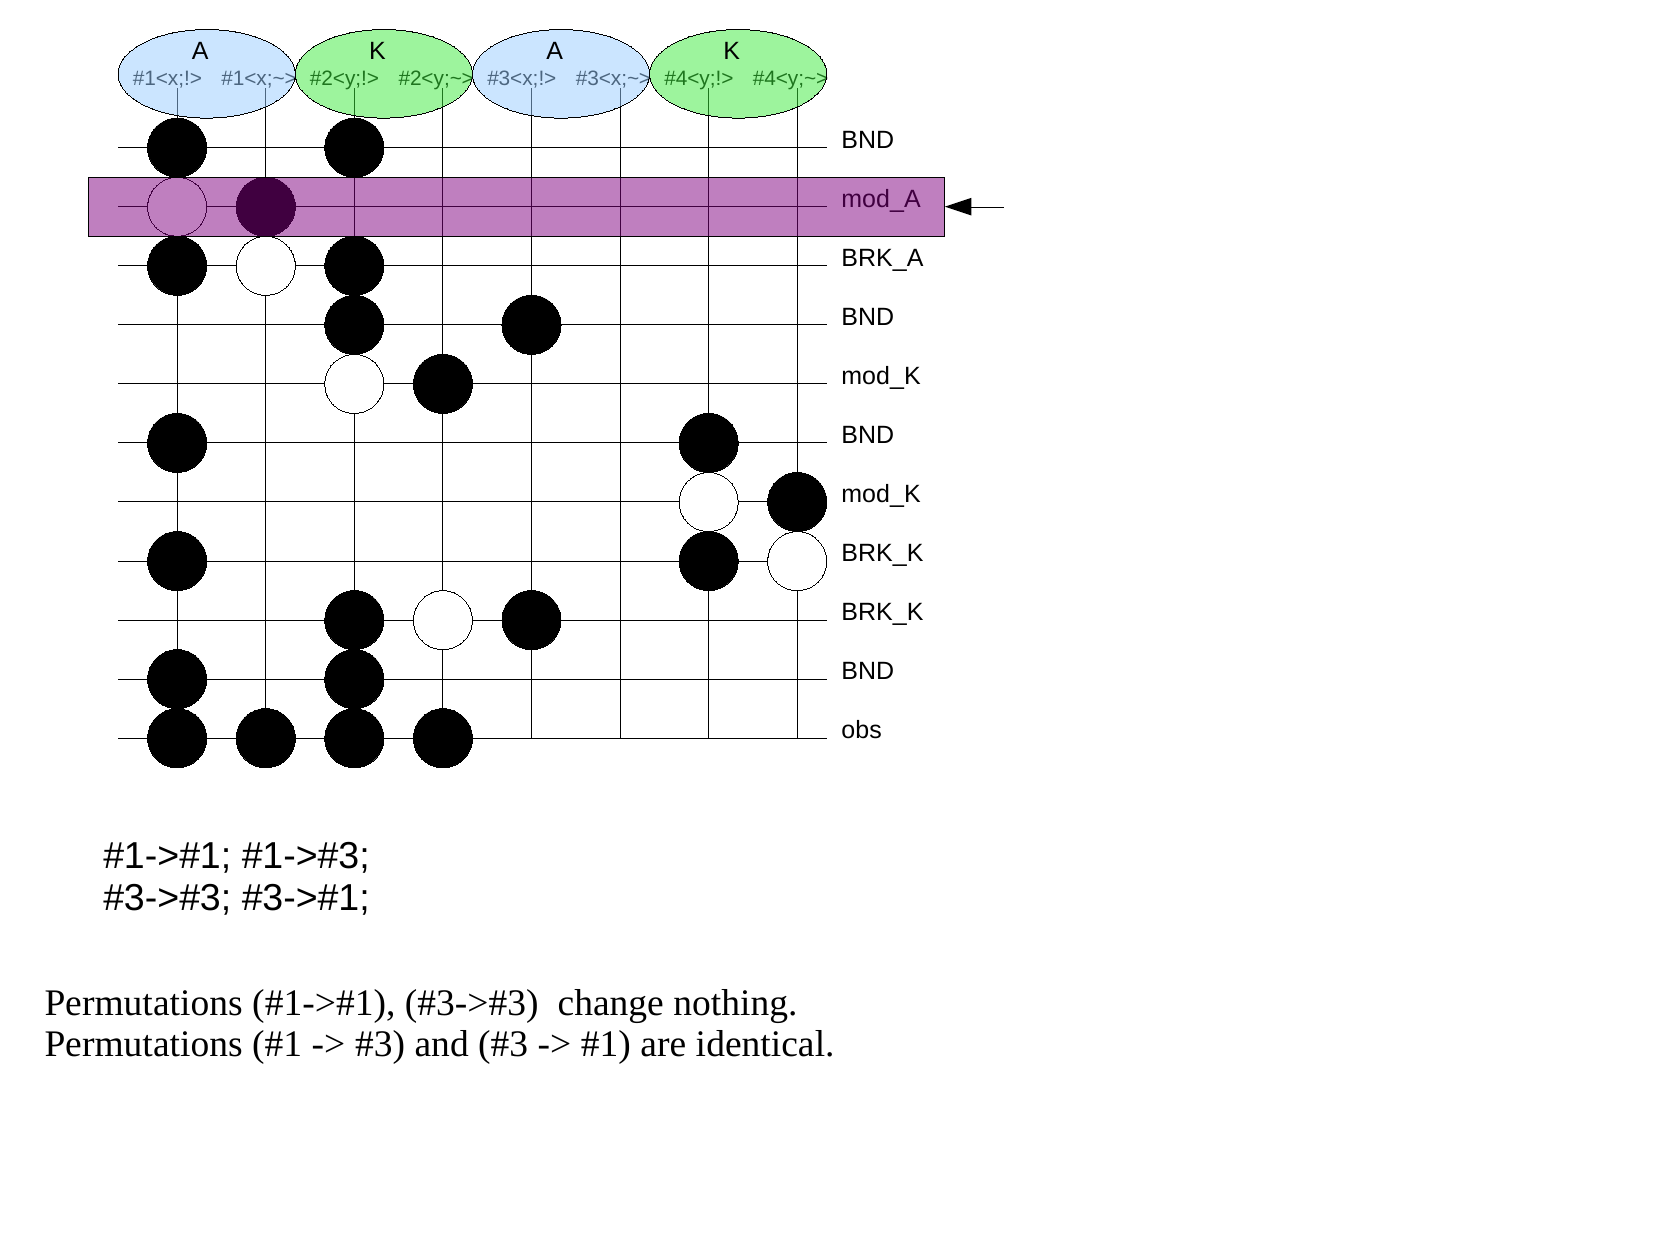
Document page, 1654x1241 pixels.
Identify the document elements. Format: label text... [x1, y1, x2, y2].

text_box [147, 413, 207, 473]
text_box A [531, 29, 578, 73]
text_box mod_K [826, 472, 937, 531]
text_box BRK_K [826, 531, 939, 590]
text_box K [708, 29, 756, 73]
text_box [118, 30, 827, 119]
text_box A [177, 29, 224, 73]
text_box [501, 295, 562, 355]
text_box [413, 708, 473, 768]
text_box [236, 708, 296, 768]
text_box #4<y;~> [815, 59, 843, 97]
text_box mod_K [826, 354, 937, 414]
text_box BRK_A [826, 237, 939, 296]
text_box #4<y;!> [649, 79, 661, 97]
text_box [147, 649, 207, 768]
text_box #3<x;~> [638, 83, 649, 97]
text_box BND [826, 413, 910, 472]
text_box [413, 590, 473, 650]
text_box BND [826, 649, 910, 709]
text_box BND [826, 118, 910, 177]
text_box [413, 354, 473, 414]
text_box [679, 413, 739, 591]
text_box Permutations (#1->#1), (#3->#3) change nothing. Permutations (#1 -> #3) and (#3 -> #1) are identical. [29, 974, 850, 1117]
text_box BRK_K [826, 590, 939, 650]
text_box [501, 590, 562, 650]
text_box #2<y;!> [295, 80, 307, 97]
text_box BND [826, 295, 910, 354]
text_box K [354, 29, 401, 73]
text_box #1<x;!> [118, 81, 130, 97]
text_box #1->#1; #1->#3; #3->#3; #3->#1; [88, 826, 385, 926]
text_box [88, 118, 945, 414]
text_box #3<x;!> [472, 79, 484, 97]
text_box [147, 531, 207, 591]
text_box [324, 590, 384, 768]
text_box #1<x;~> [284, 82, 295, 97]
text_box [767, 472, 827, 591]
text_box #2<y;~> [461, 82, 472, 97]
text_box obs [826, 708, 897, 768]
